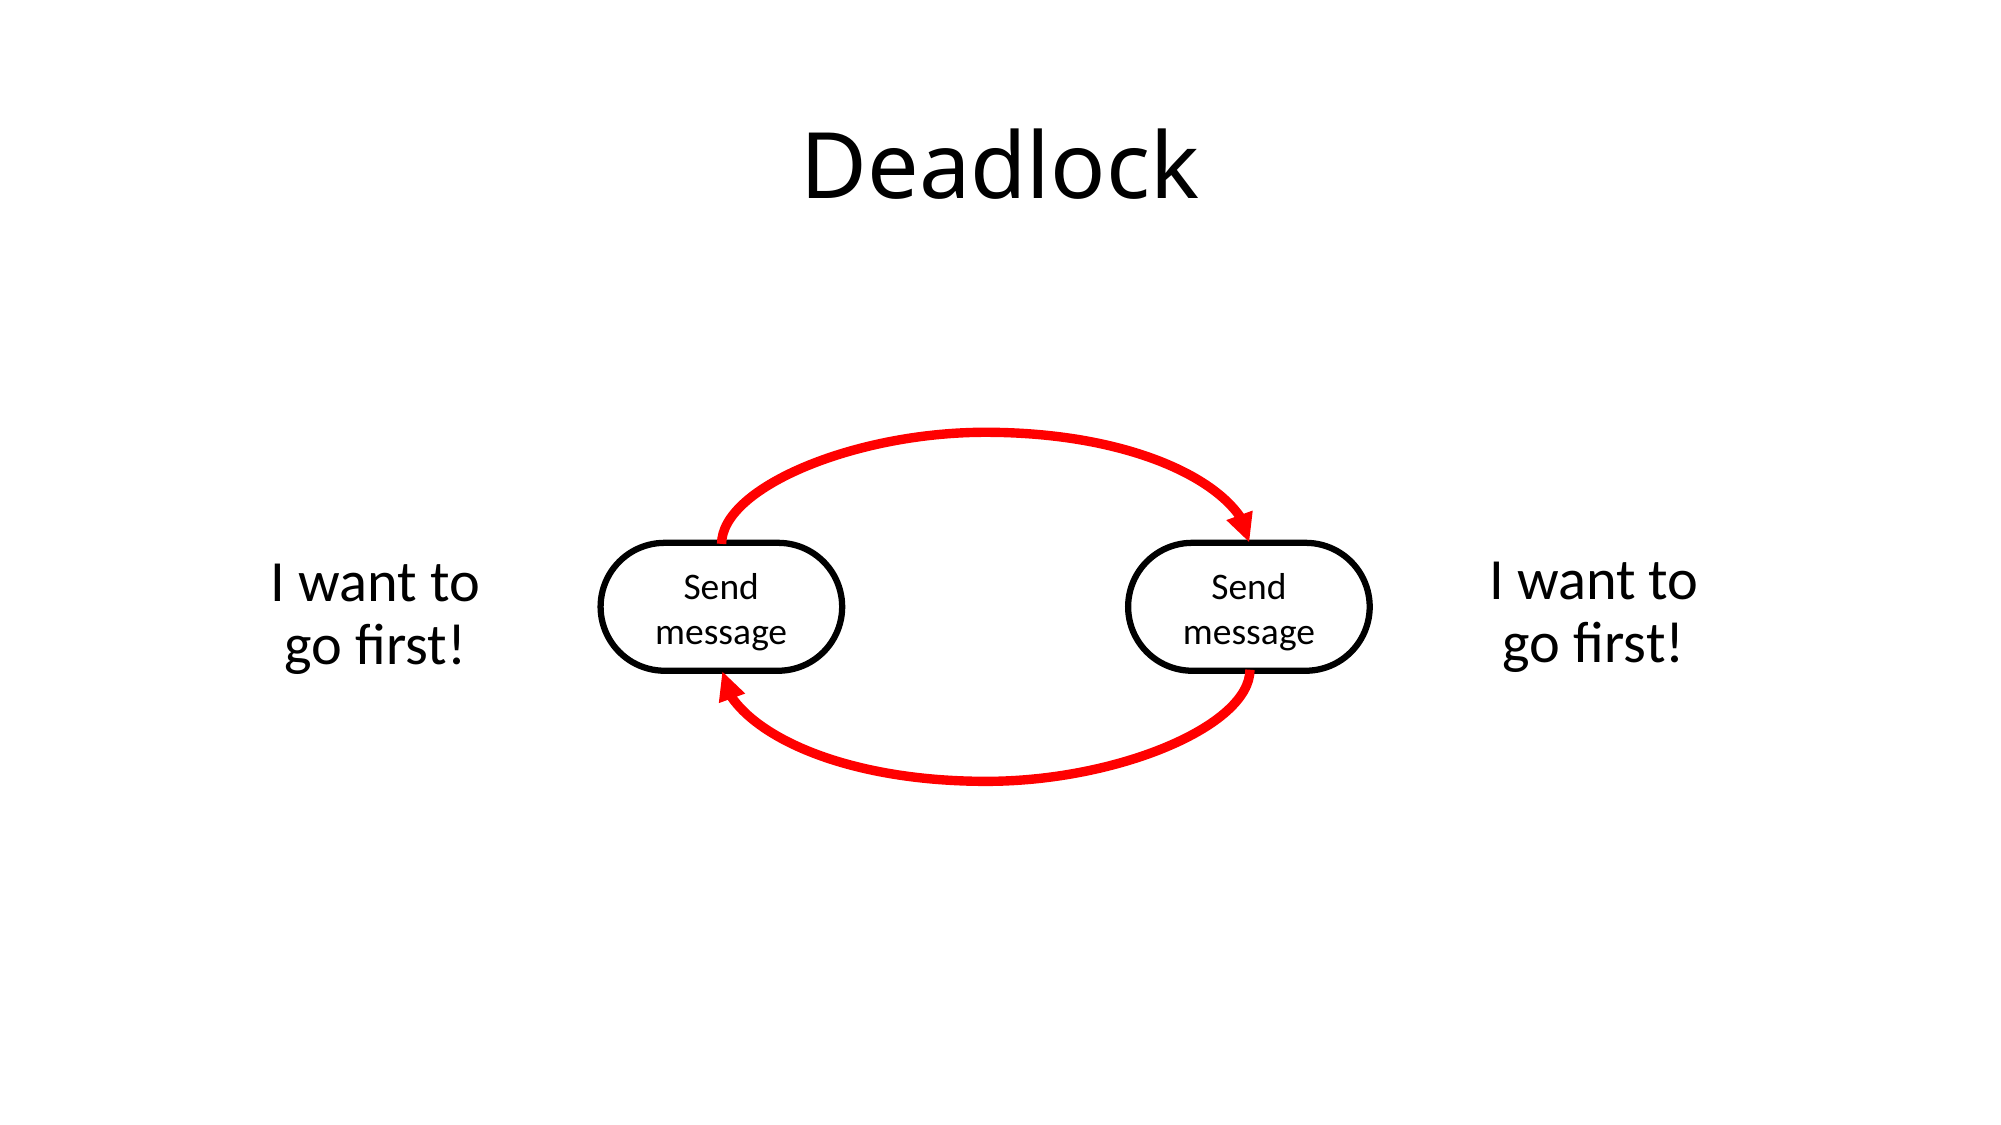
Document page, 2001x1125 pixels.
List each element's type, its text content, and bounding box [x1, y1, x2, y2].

text_box Send message [1128, 542, 1370, 671]
text_box I want to go first! [1464, 541, 1724, 898]
text_box Send message [600, 542, 843, 671]
title Deadlock [137, 59, 1863, 278]
list I want to go first! [245, 543, 505, 900]
